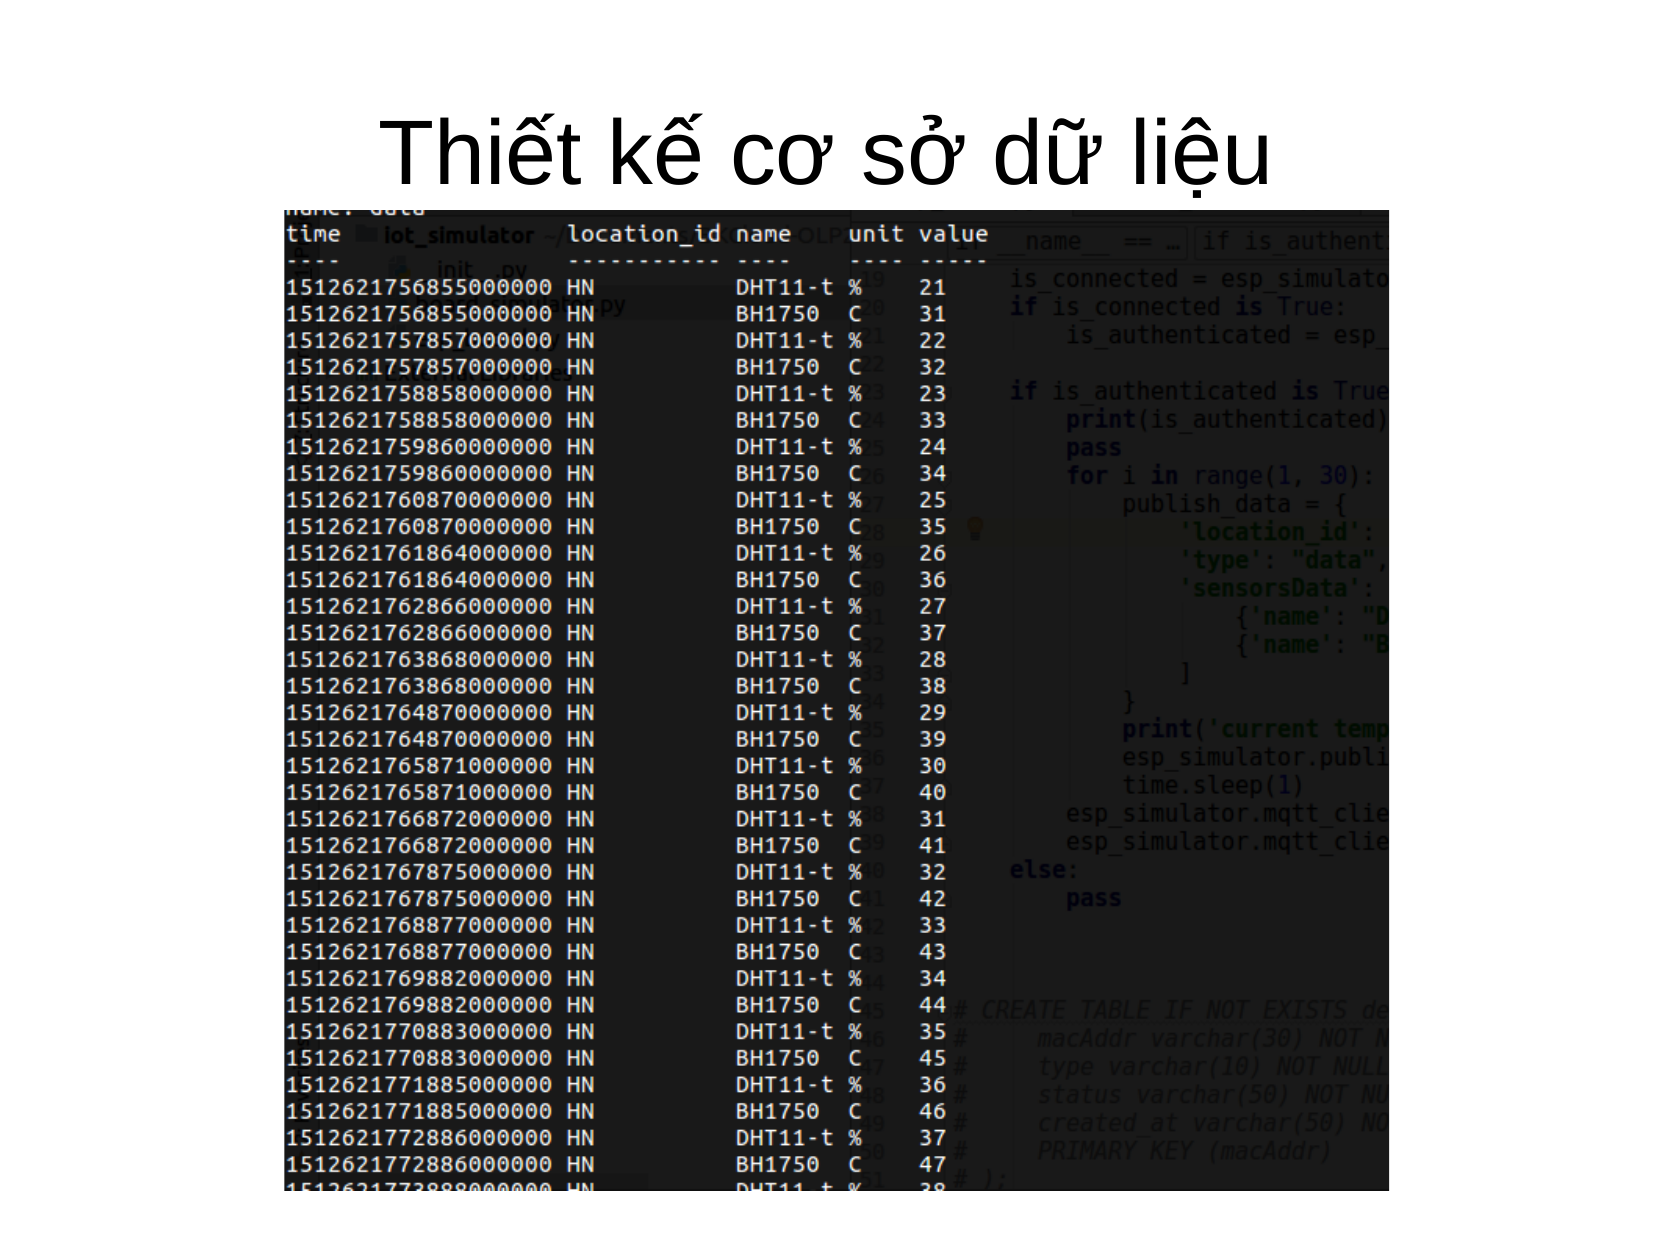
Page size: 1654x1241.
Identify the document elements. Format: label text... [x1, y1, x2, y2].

picture [284, 210, 1390, 1191]
title Thiết kế cơ sở dữ liệu [82, 49, 1571, 257]
